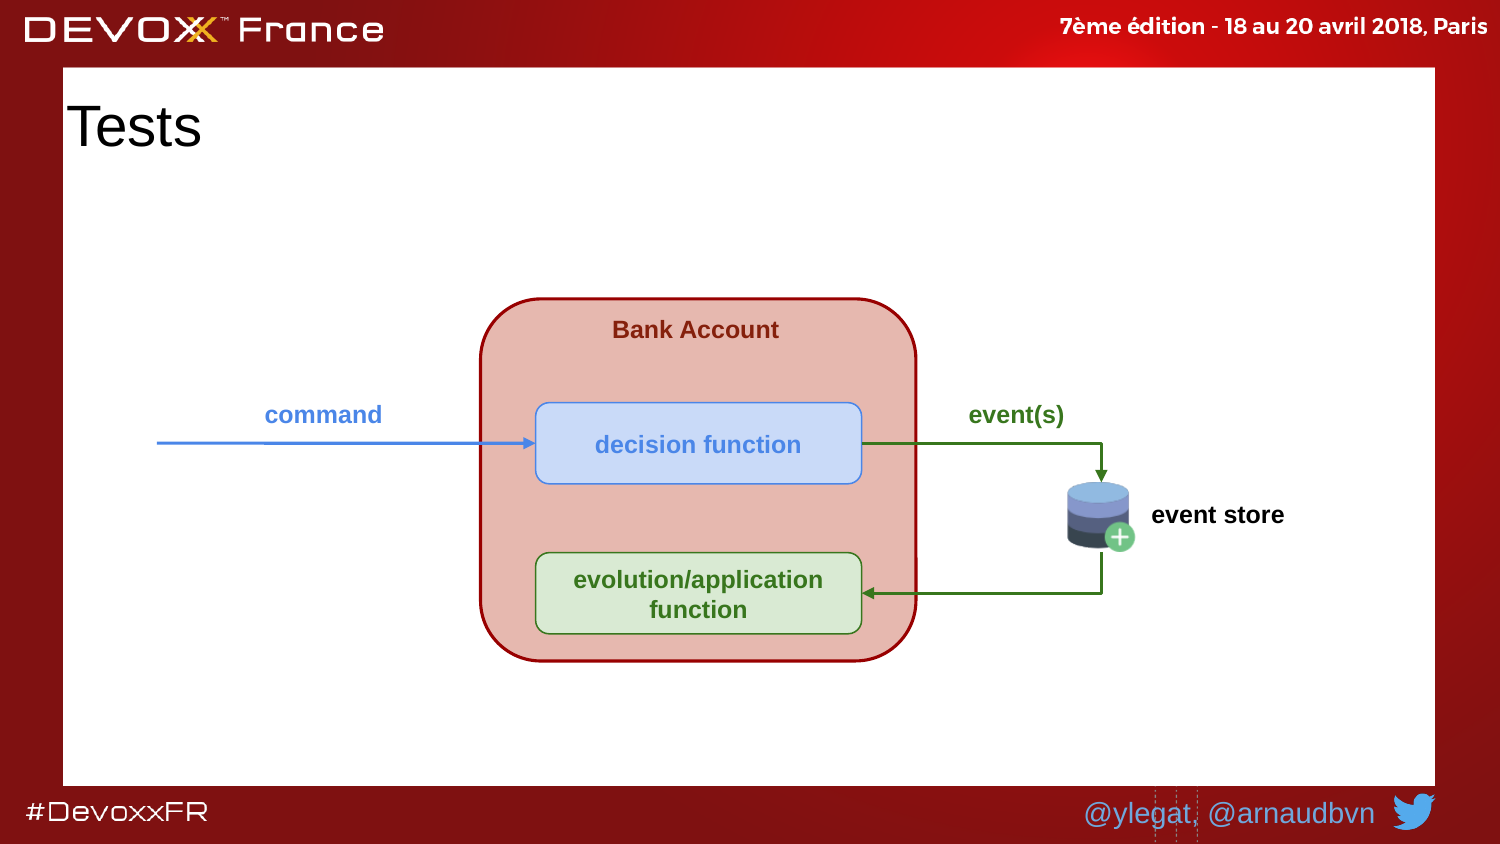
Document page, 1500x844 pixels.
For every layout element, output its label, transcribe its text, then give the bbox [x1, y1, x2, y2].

text_box event store [1136, 483, 1322, 560]
text_box command [249, 383, 409, 460]
text_box Bank Account [597, 298, 800, 354]
text_box evolution/application function [535, 552, 862, 634]
text_box [480, 445, 916, 662]
text_box [480, 298, 916, 442]
title Tests [51, 72, 1449, 167]
text_box event(s) [953, 383, 1139, 460]
picture [0, 0, 1500, 844]
text_box decision function [535, 402, 862, 484]
text_box @ylegat, @arnaudbvn [1068, 779, 1399, 844]
